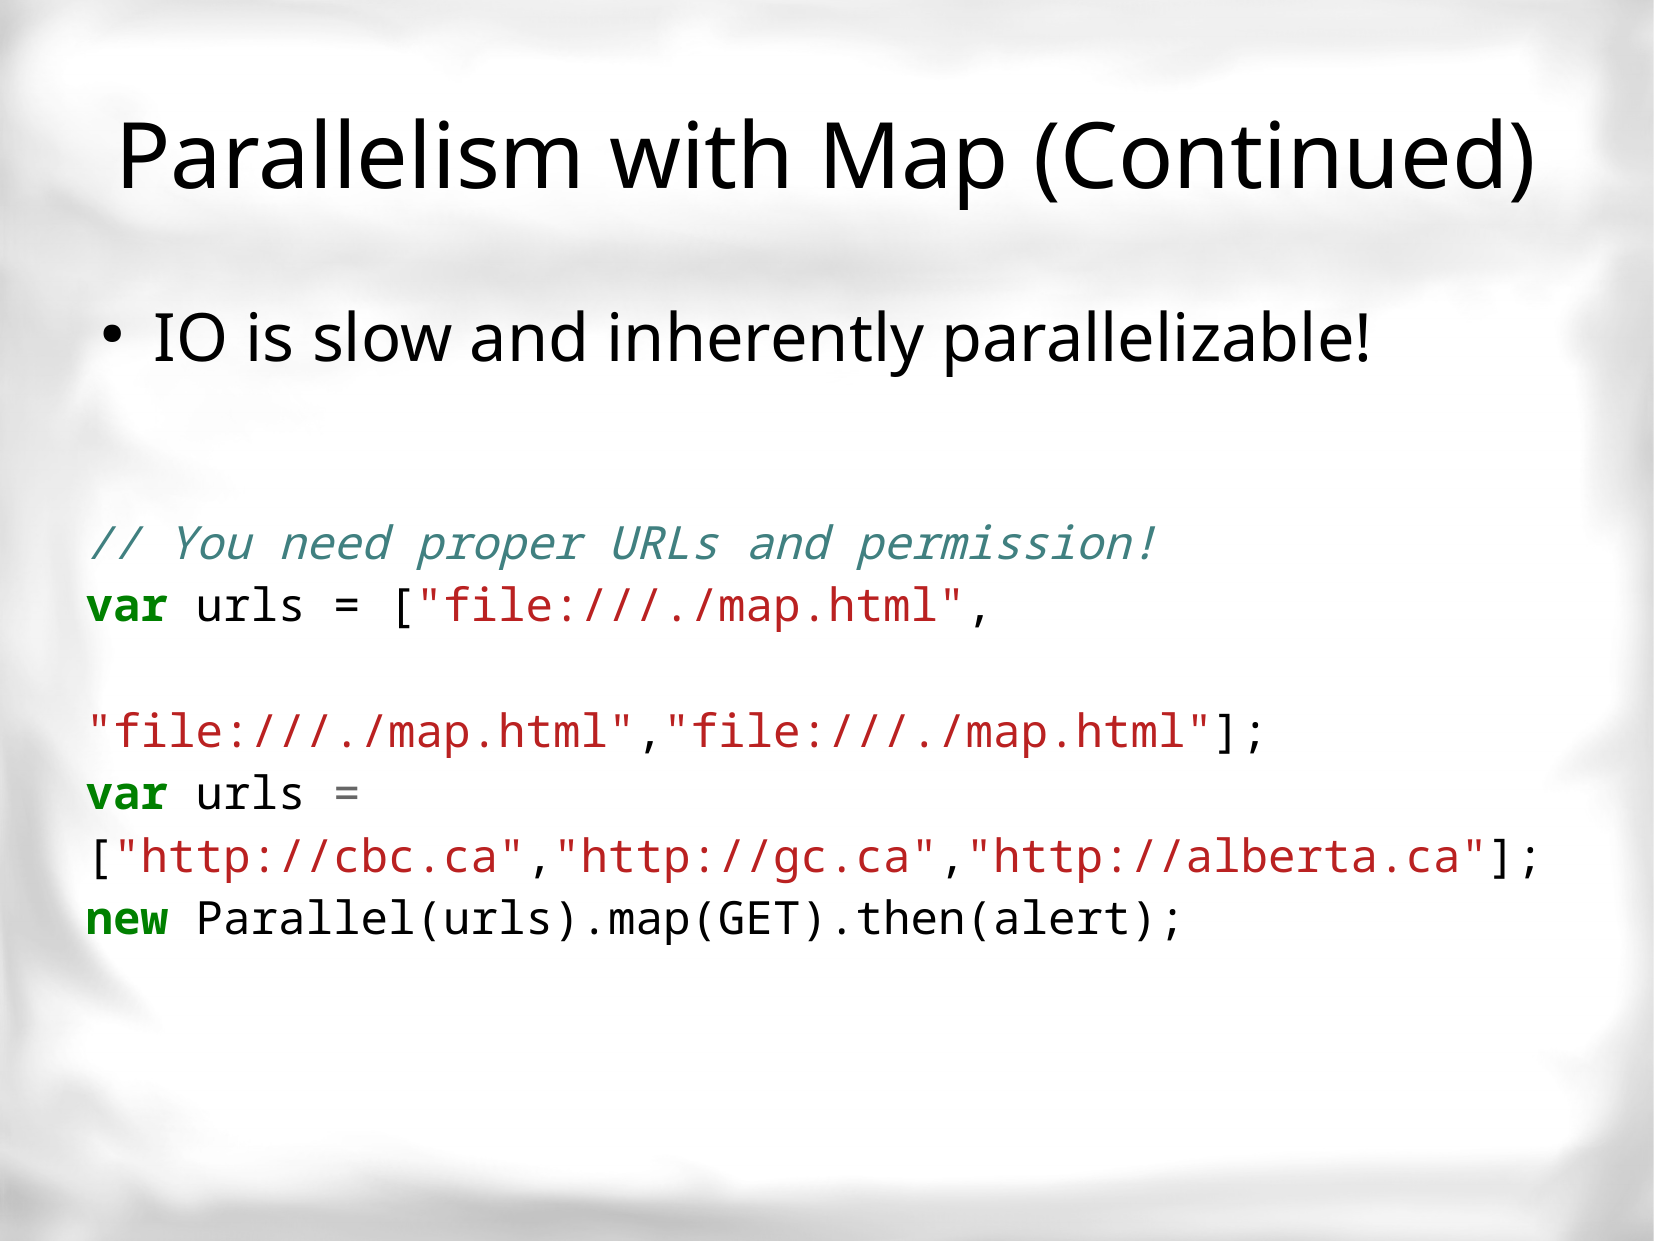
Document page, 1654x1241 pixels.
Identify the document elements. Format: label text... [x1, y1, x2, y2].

picture [0, 0, 1654, 1241]
title Parallelism with Map (Continued) [82, 49, 1571, 257]
text_box // You need proper URLs and permission! var urls = ["file:///./map.html", "file:///./map.html","file:///./map.html"]; var urls = ["http://cbc.ca","http://gc.ca","http://alberta.ca"]; new Parallel(urls).map(GET).then(alert); [70, 377, 1596, 1080]
list IO is slow and inherently parallelizable! [82, 290, 1538, 377]
